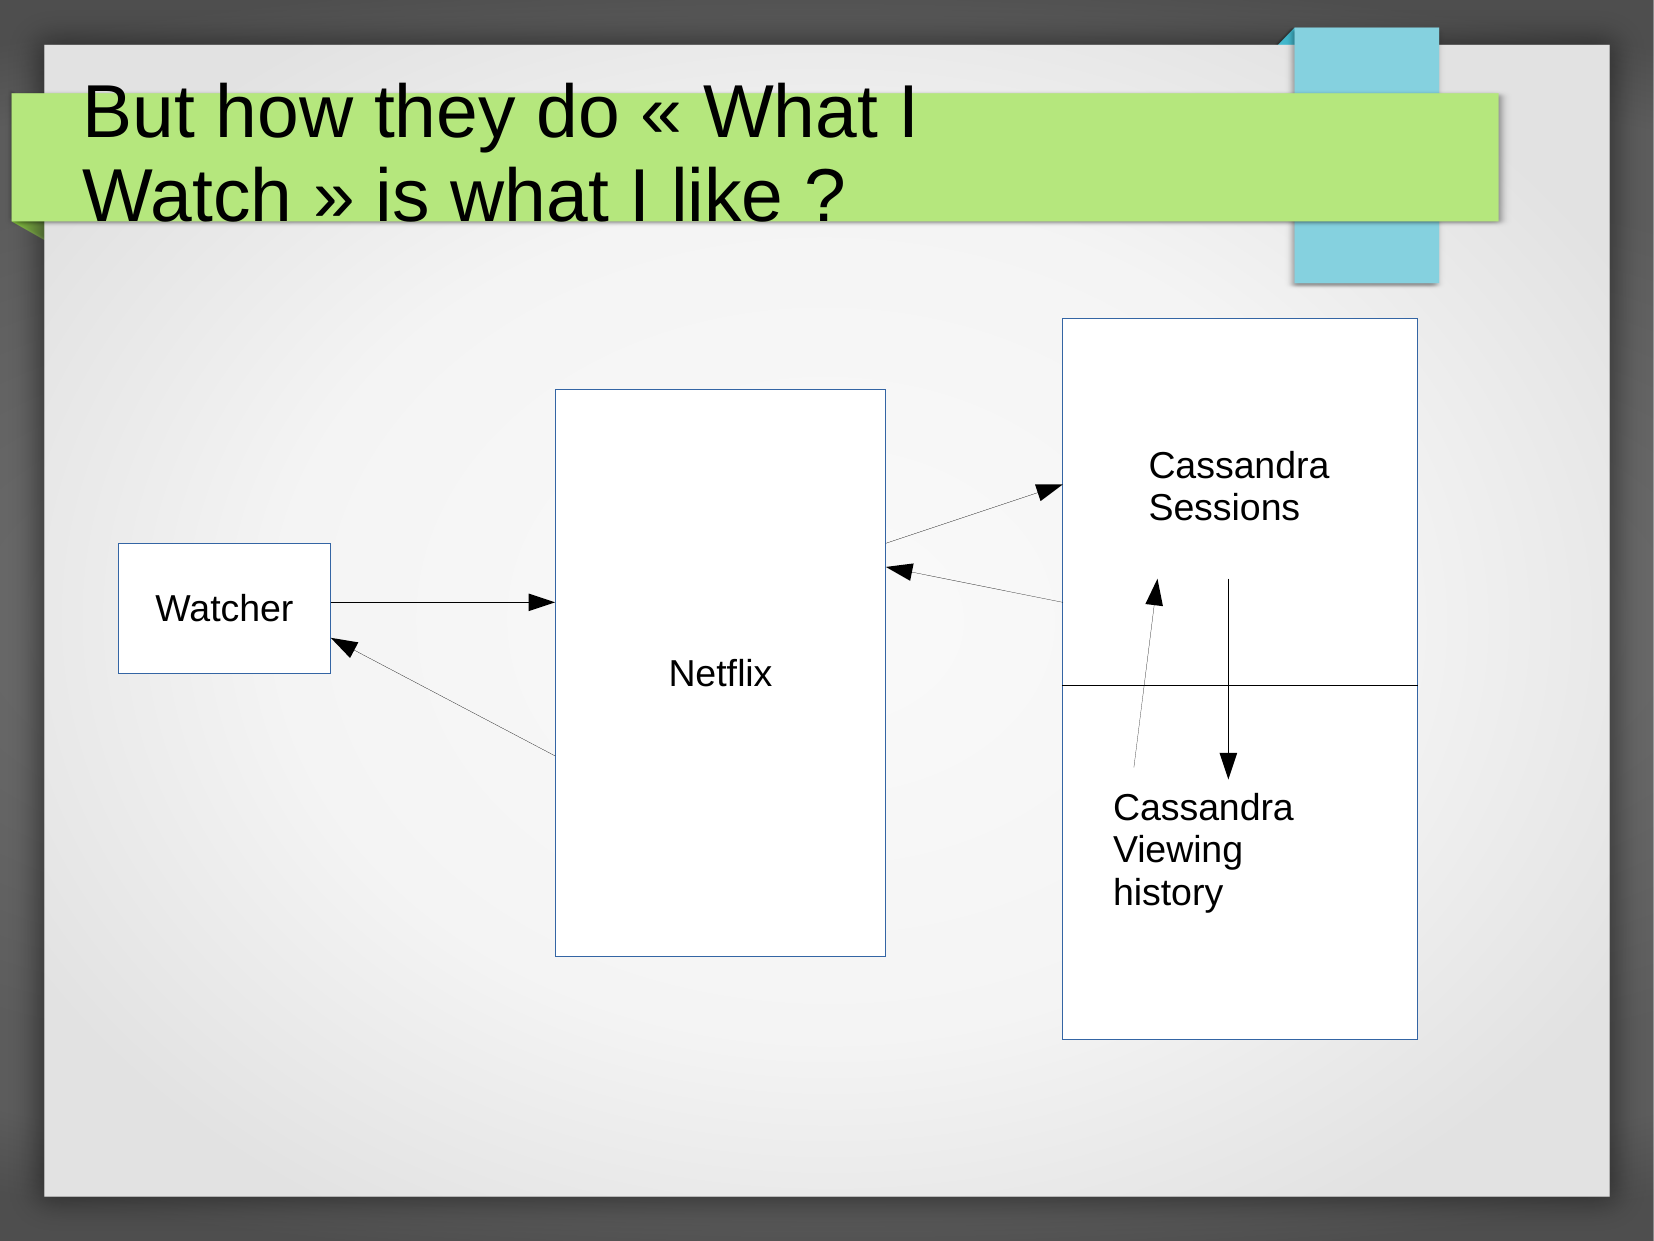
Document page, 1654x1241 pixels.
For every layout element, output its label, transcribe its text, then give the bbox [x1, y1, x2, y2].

text_box Netflix [555, 389, 886, 957]
text_box Cassandra Viewing history [1098, 779, 1371, 921]
picture [0, 0, 1654, 1241]
text_box Watcher [118, 543, 331, 674]
text_box Cassandra Sessions [1133, 437, 1382, 536]
text_box [1062, 318, 1418, 685]
title But how they do « What I Watch » is what I like ? [82, 69, 1264, 238]
text_box [1062, 686, 1418, 1040]
